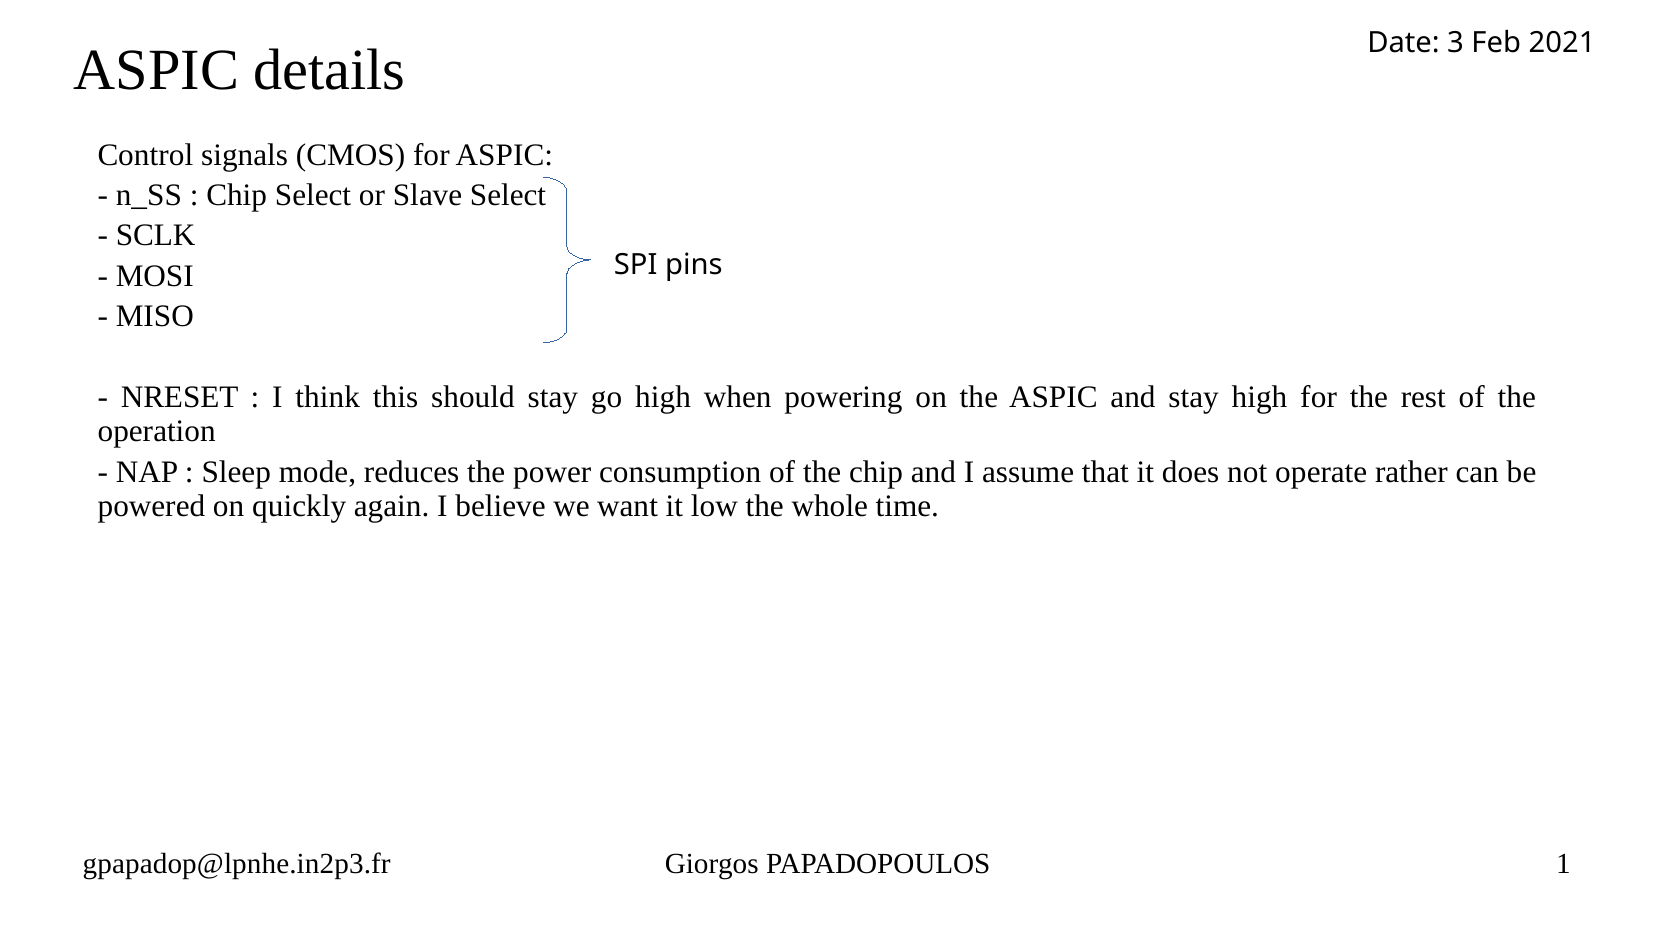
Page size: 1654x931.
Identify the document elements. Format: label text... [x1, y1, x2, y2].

title ASPIC details [0, 11, 1489, 129]
text_box Date: 3 Feb 2021 [1352, 14, 1628, 63]
text_box Control signals (CMOS) for ASPIC: - n_SS : Chip Select or Slave Select - SCLK - MOSI - MISO - NRESET : I think this should stay go high when powering on the ASPIC and stay high for the rest of the operation - NAP : Sleep mode, reduces the power consumption of the chip and I assume that it does not operate rather can be powered on quickly again. I believe we want it low the whole time. [82, 129, 1554, 532]
